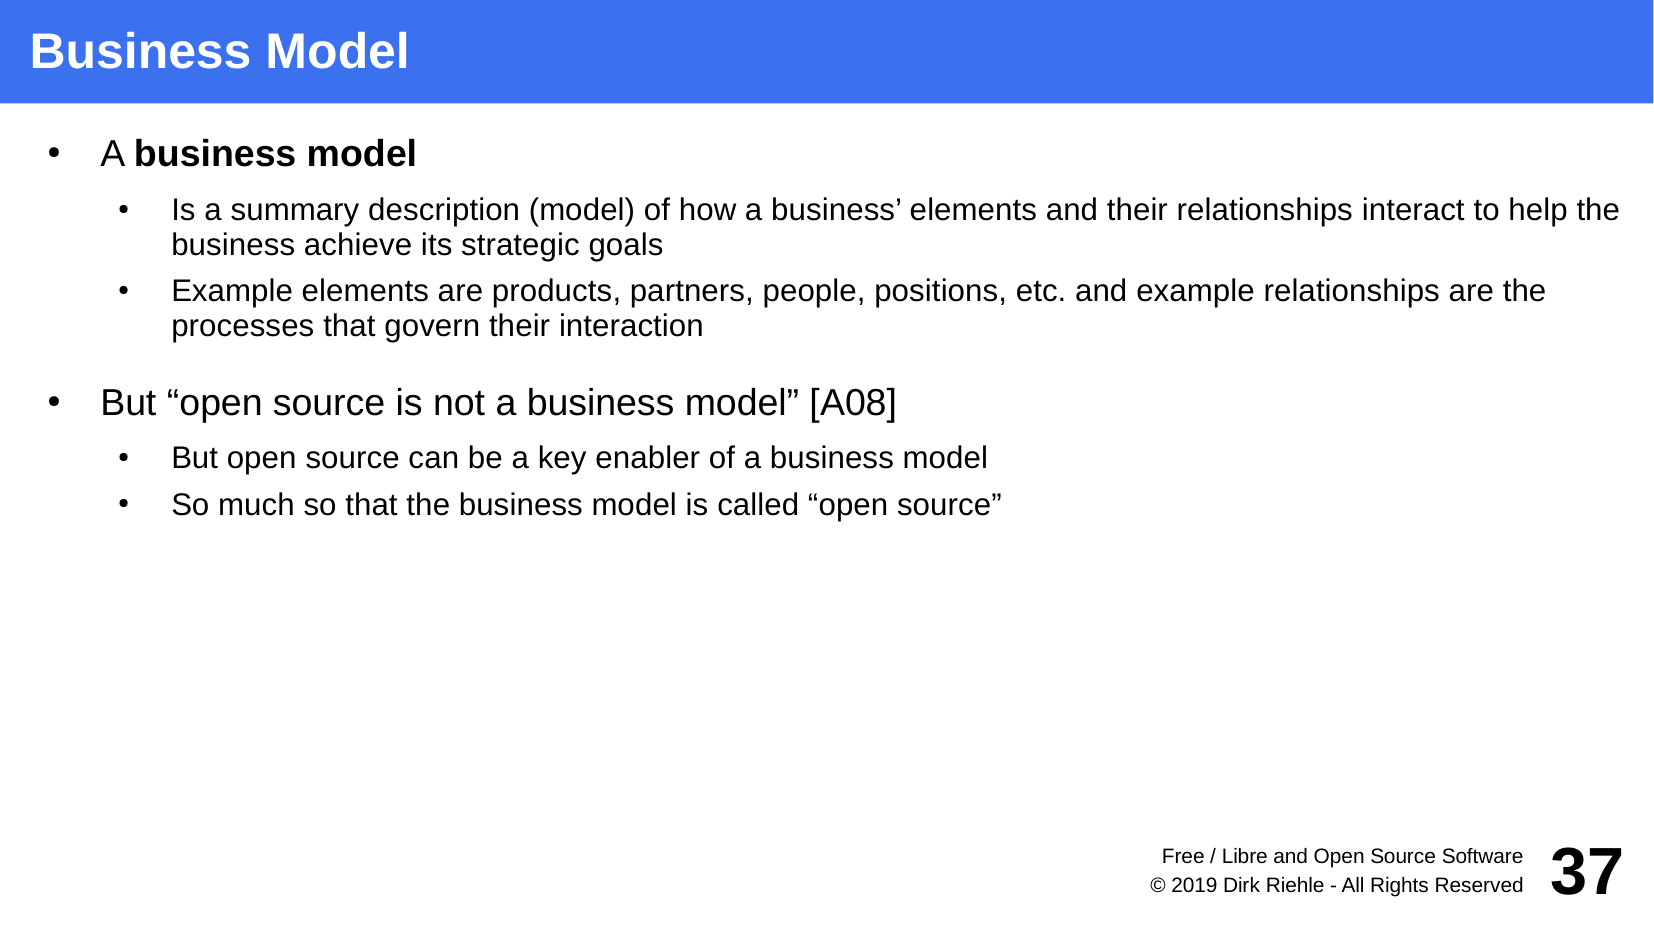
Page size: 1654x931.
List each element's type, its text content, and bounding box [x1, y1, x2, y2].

list A business model Is a summary description (model) of how a business’ elements and their relationships interact to help the business achieve its strategic goals Example elements are products, partners, people, positions, etc. and example relationships are the processes that govern their interaction But “open source is not a business model” [A08] But open source can be a key enabler of a business model So much so that the business model is called “open source” [29, 132, 1625, 813]
title Business Model [0, 0, 1654, 104]
